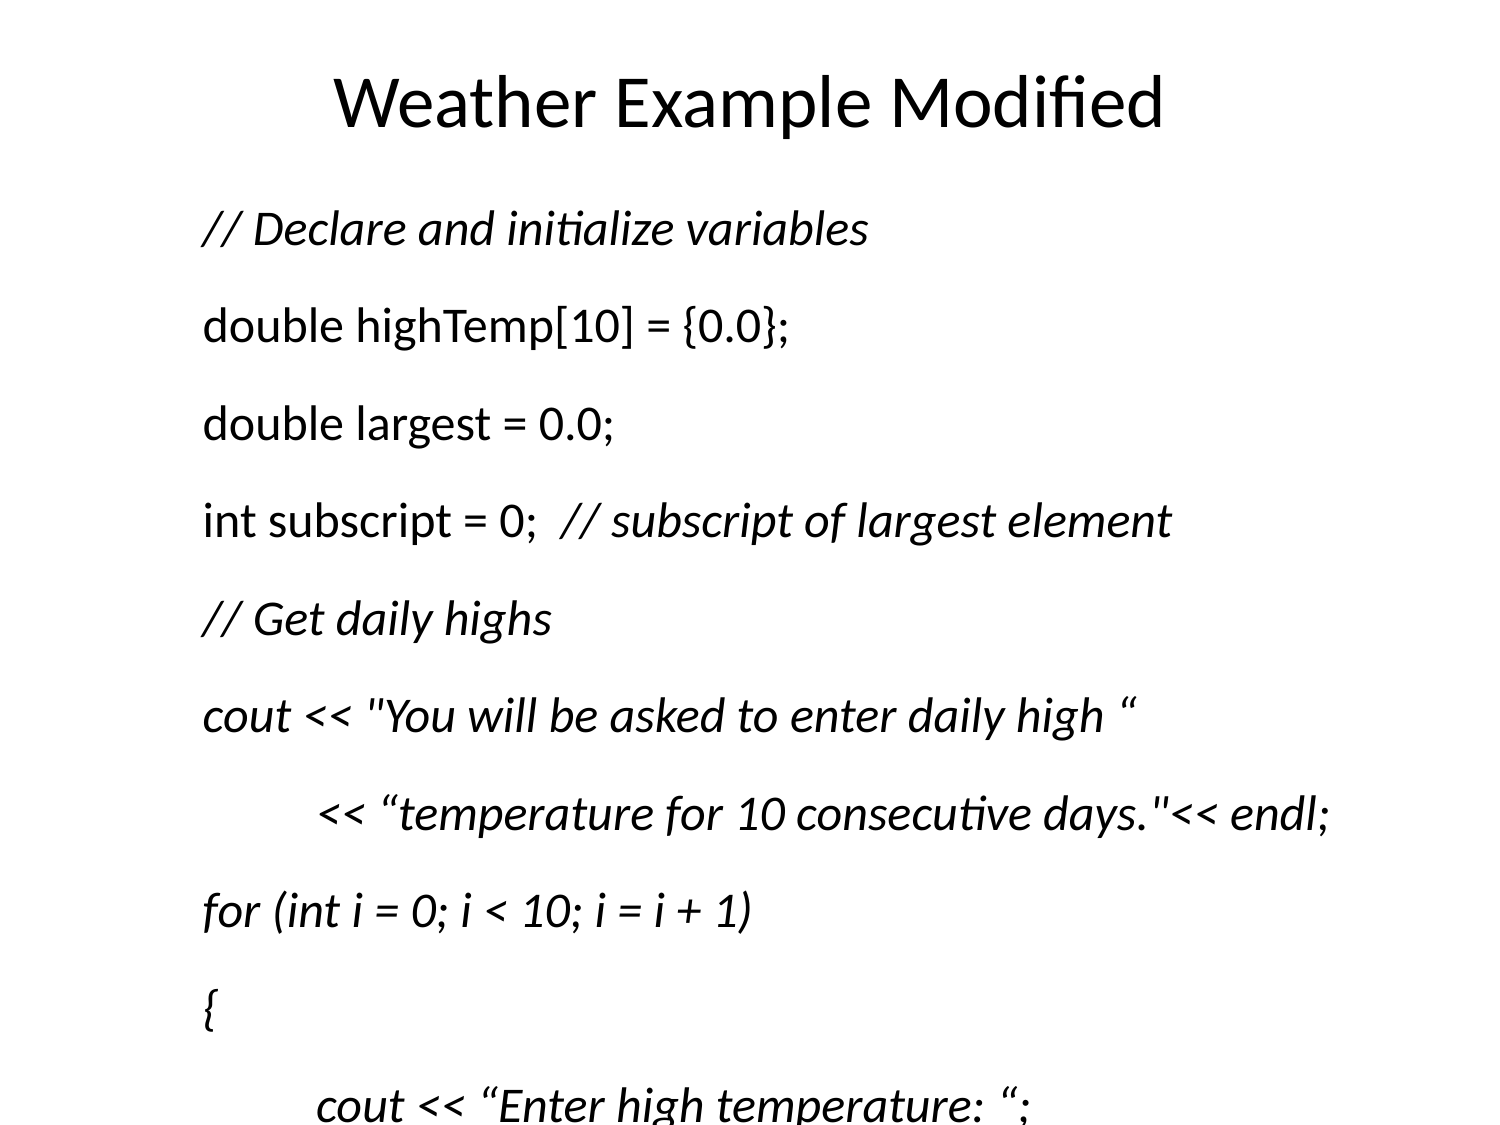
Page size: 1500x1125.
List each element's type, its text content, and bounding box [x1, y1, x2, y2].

list // Declare and initialize variables double highTemp[10] = {0.0}; double largest = 0.0; int subscript = 0; // subscript of largest element // Get daily highs cout << "You will be asked to enter daily high “ << “temperature for 10 consecutive days."<< endl; for (int i = 0; i < 10; i = i + 1) { cout << “Enter high temperature: “; cin >> highTemp[i]; } [75, 187, 1425, 1088]
title Weather Example Modified [75, 45, 1425, 175]
